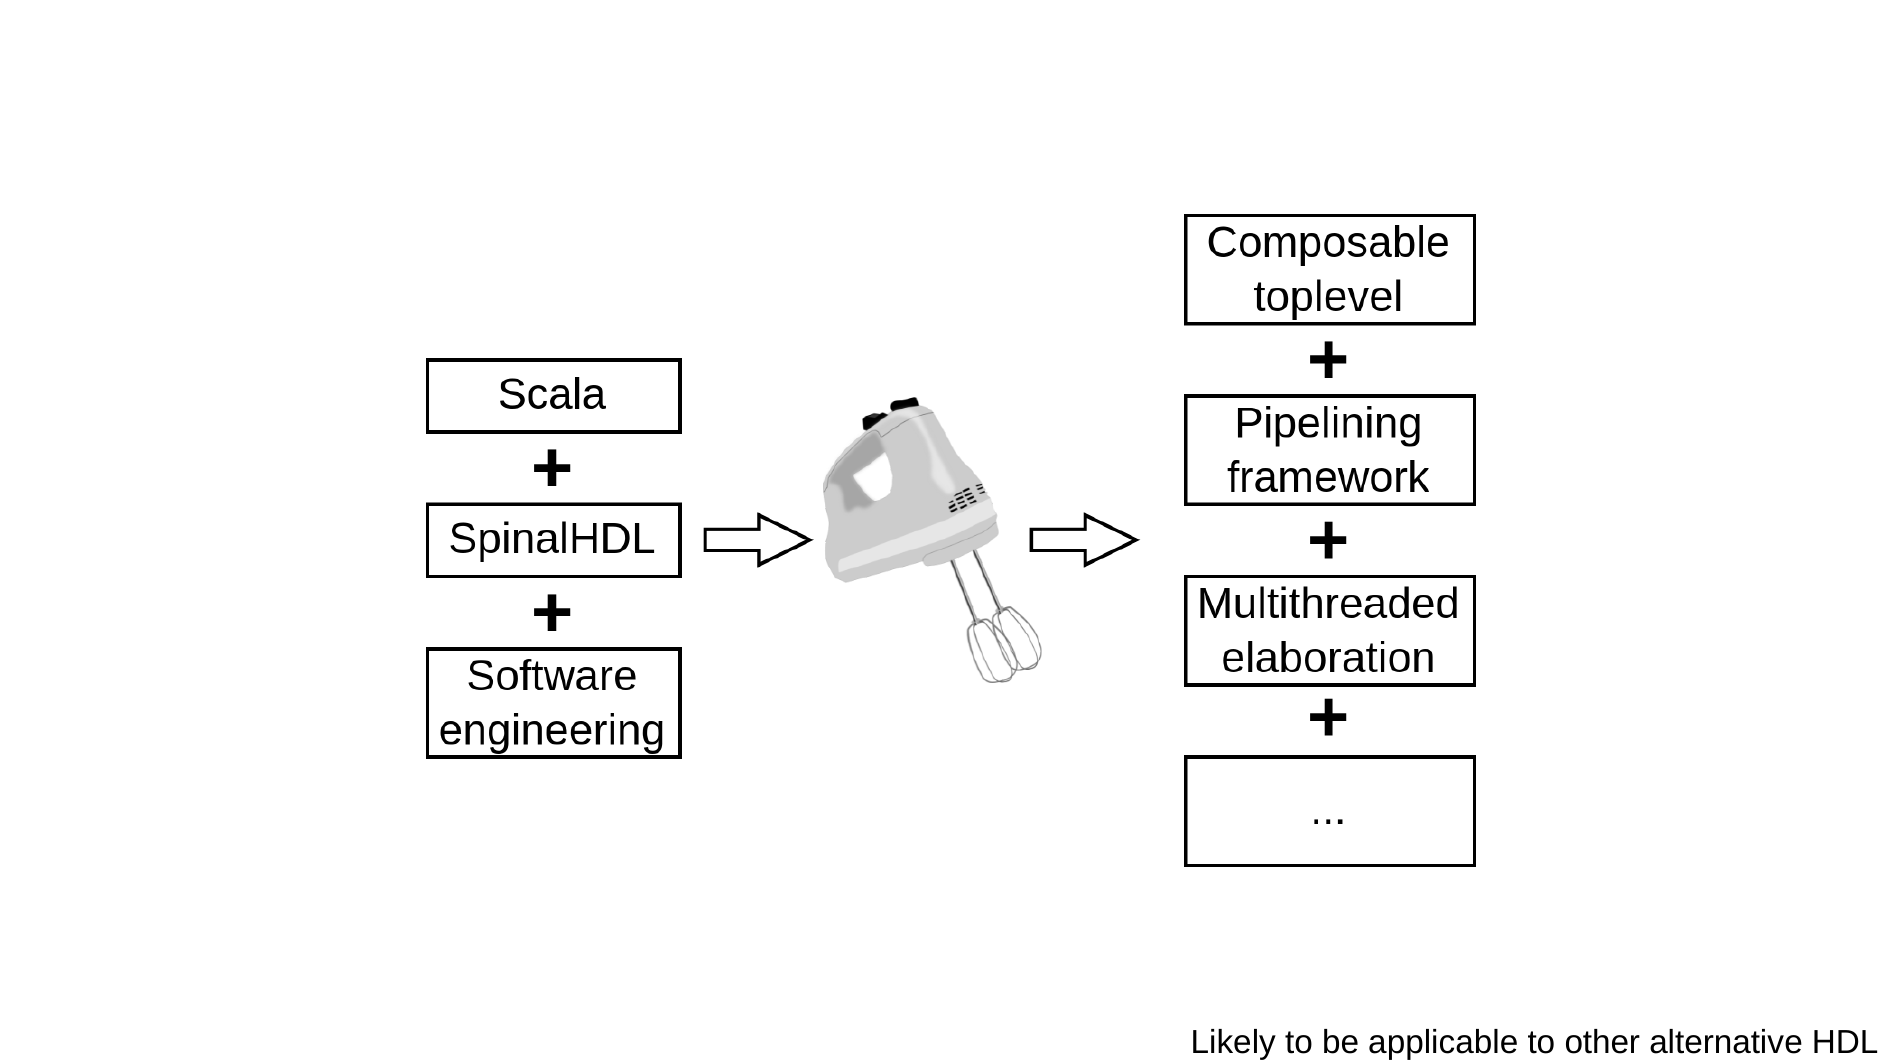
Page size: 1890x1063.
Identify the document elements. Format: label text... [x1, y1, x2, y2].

text_box Likely to be applicable to other alternative HDL [1175, 1015, 1890, 1063]
picture [389, 177, 1512, 903]
